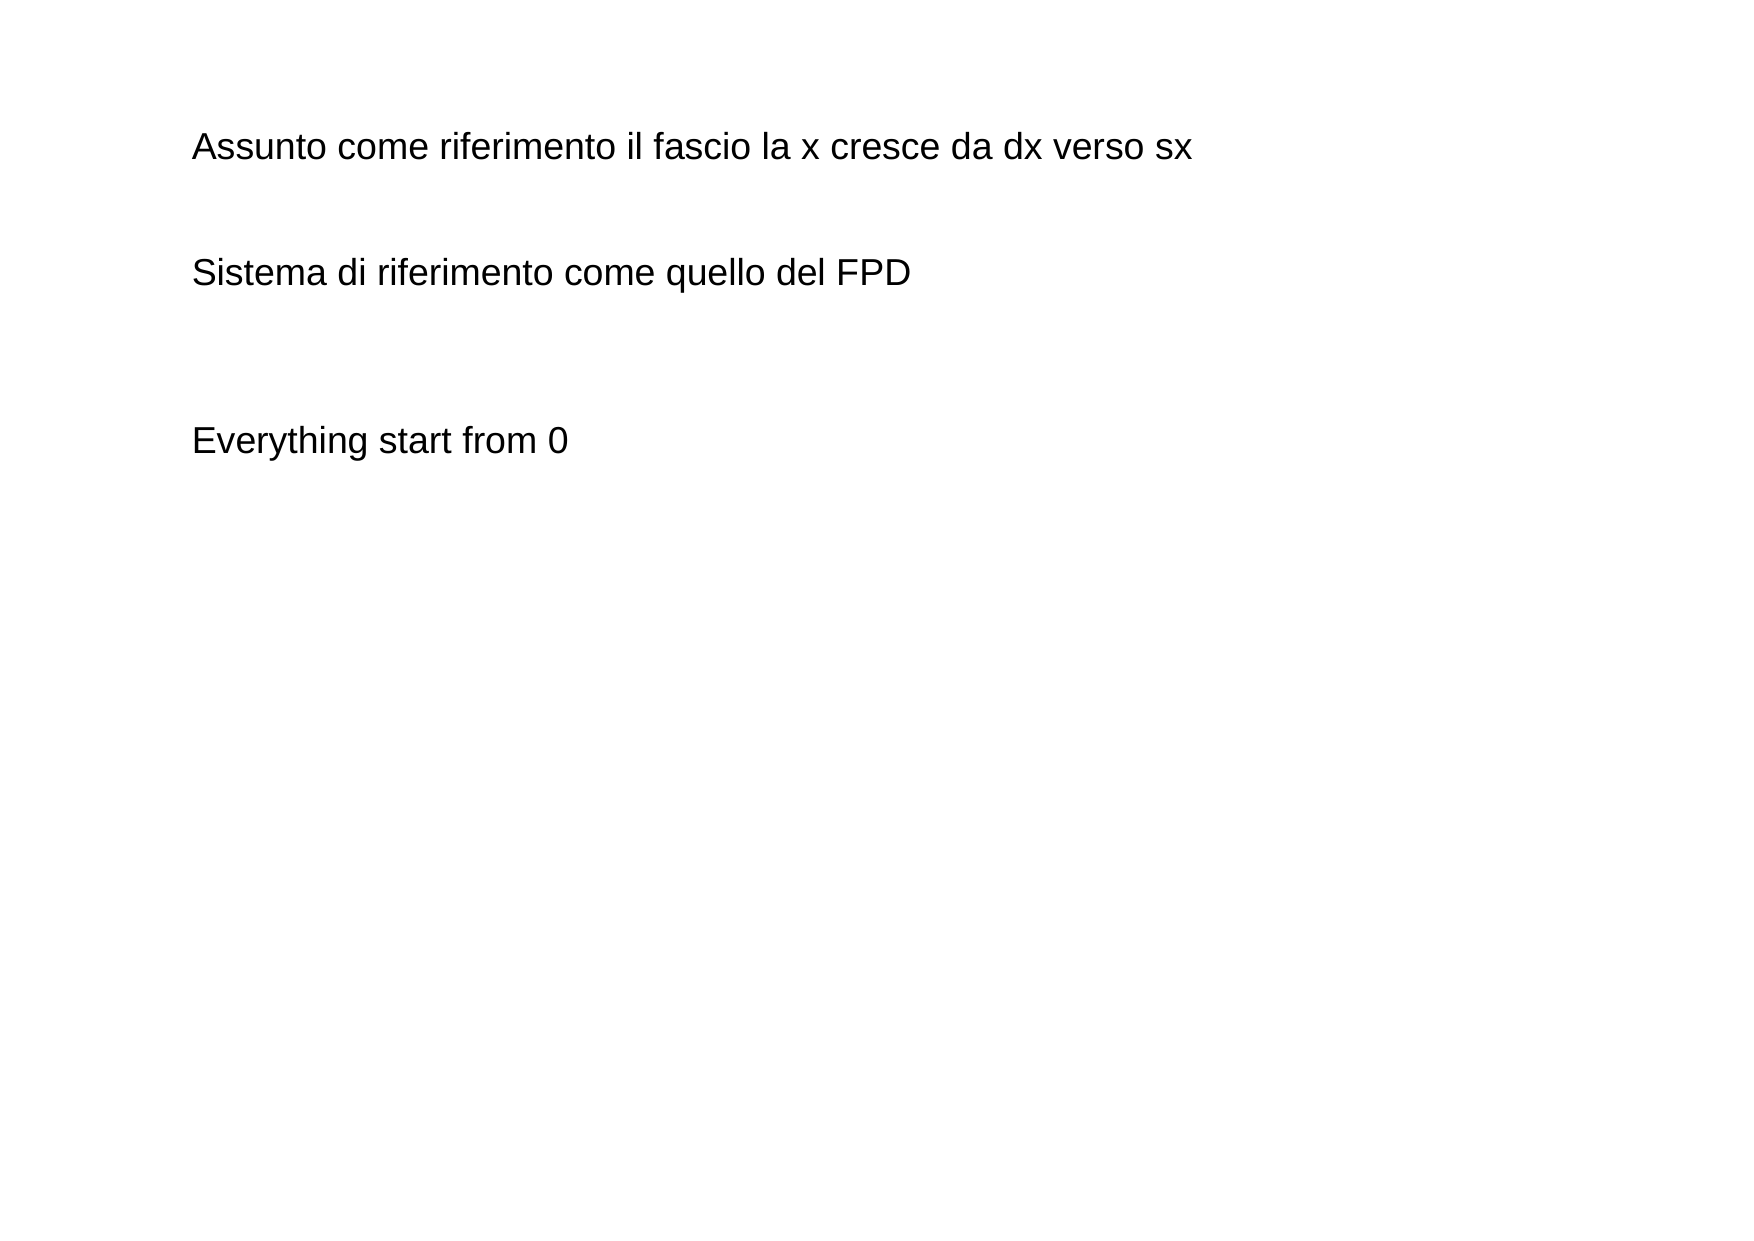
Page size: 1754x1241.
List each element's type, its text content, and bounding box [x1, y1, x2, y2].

text_box Assunto come riferimento il fascio la x cresce da dx verso sx Sistema di riferimento come quello del FPD Everything start from 0 [177, 118, 1625, 763]
